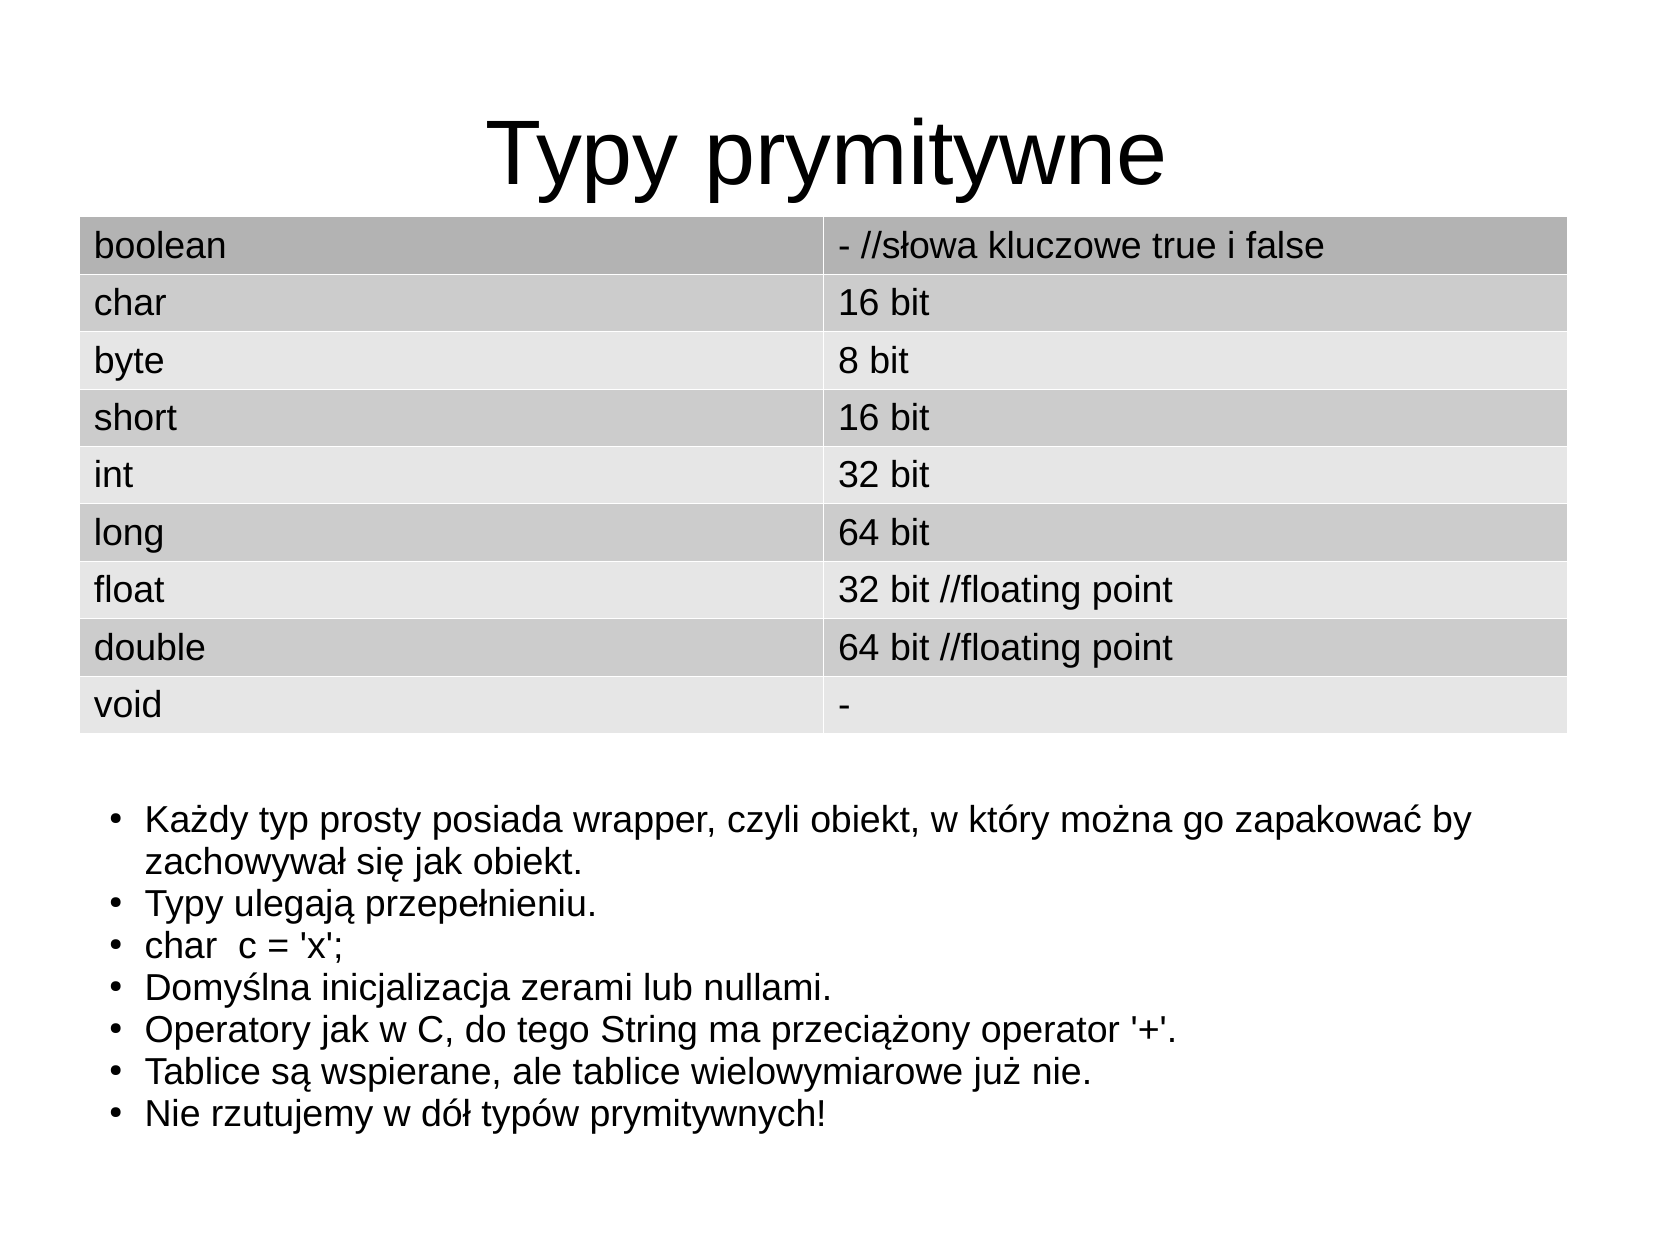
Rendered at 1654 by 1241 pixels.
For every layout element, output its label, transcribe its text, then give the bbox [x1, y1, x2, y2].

table_cell 32 bit [824, 447, 1567, 503]
table_cell - [824, 677, 1567, 733]
table_cell int [80, 447, 823, 503]
title Typy prymitywne [82, 49, 1571, 257]
table_cell double [80, 619, 823, 676]
table_cell 64 bit //floating point [824, 619, 1567, 676]
table_cell 8 bit [824, 332, 1567, 389]
table_cell 16 bit [824, 390, 1567, 446]
table_header - //słowa kluczowe true i false [824, 217, 1567, 274]
table_cell void [80, 677, 823, 733]
table_cell long [80, 504, 823, 561]
table_cell short [80, 390, 823, 446]
table_cell 32 bit //floating point [824, 562, 1567, 618]
table_cell 64 bit [824, 504, 1567, 561]
table_cell byte [80, 332, 823, 389]
table_cell 16 bit [824, 275, 1567, 331]
table_cell float [80, 562, 823, 618]
table_header boolean [80, 217, 823, 274]
table_cell char [80, 275, 823, 331]
text_box Każdy typ prosty posiada wrapper, czyli obiekt, w który można go zapakować by zachowywał się jak obiekt. Typy ulegają przepełnieniu. char c = 'x'; Domyślna inicjalizacja zerami lub nullami. Operatory jak w C, do tego String ma przeciążony operator '+'. Tablice są wspierane, ale tablice wielowymiarowe już nie. Nie rzutujemy w dół typów prymitywnych! [94, 791, 1498, 1143]
